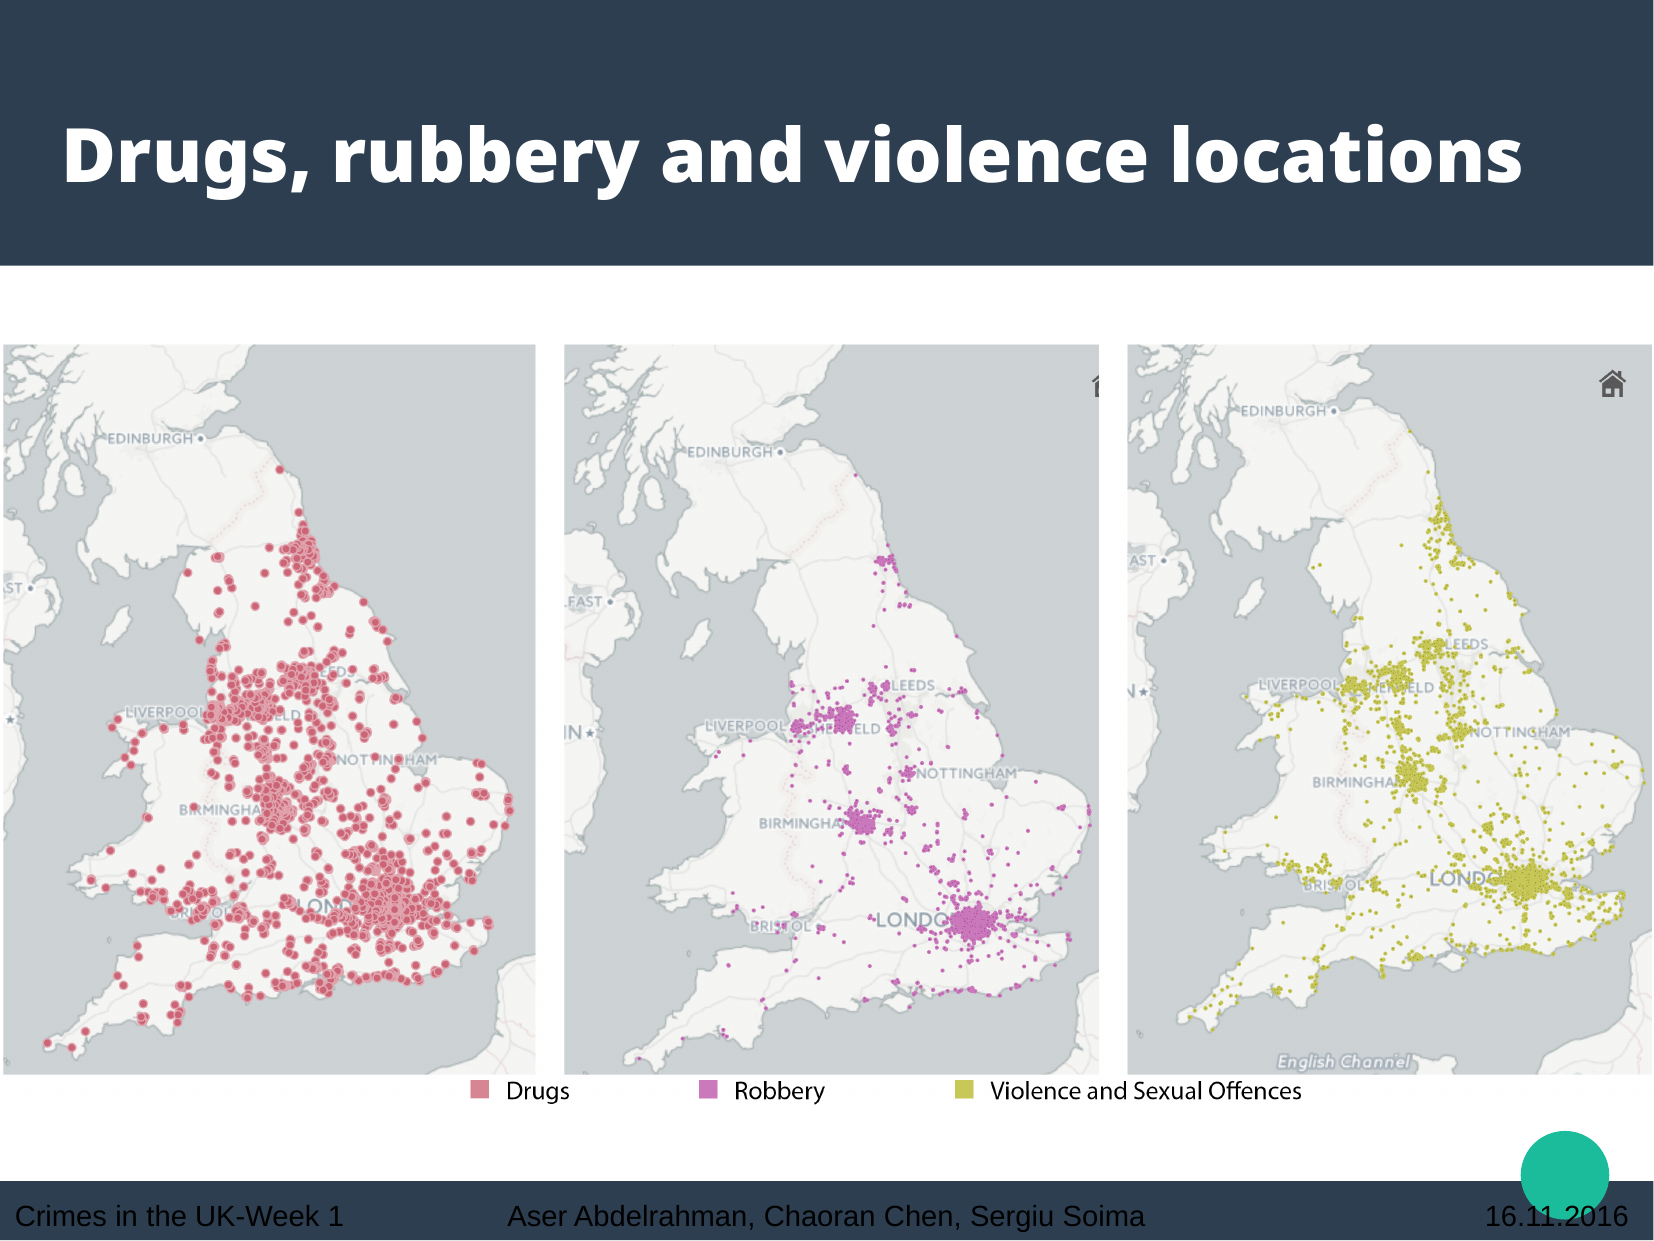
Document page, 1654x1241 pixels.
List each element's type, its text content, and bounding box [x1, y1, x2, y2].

text_box 16.11.2016 [1470, 1192, 1654, 1241]
title Drugs, rubbery and violence locations [61, 49, 1592, 257]
picture [0, 344, 1654, 1111]
text_box Aser Abdelrahman, Chaoran Chen, Sergiu Soima [476, 1192, 1178, 1241]
text_box Crimes in the UK-Week 1 [0, 1192, 409, 1241]
